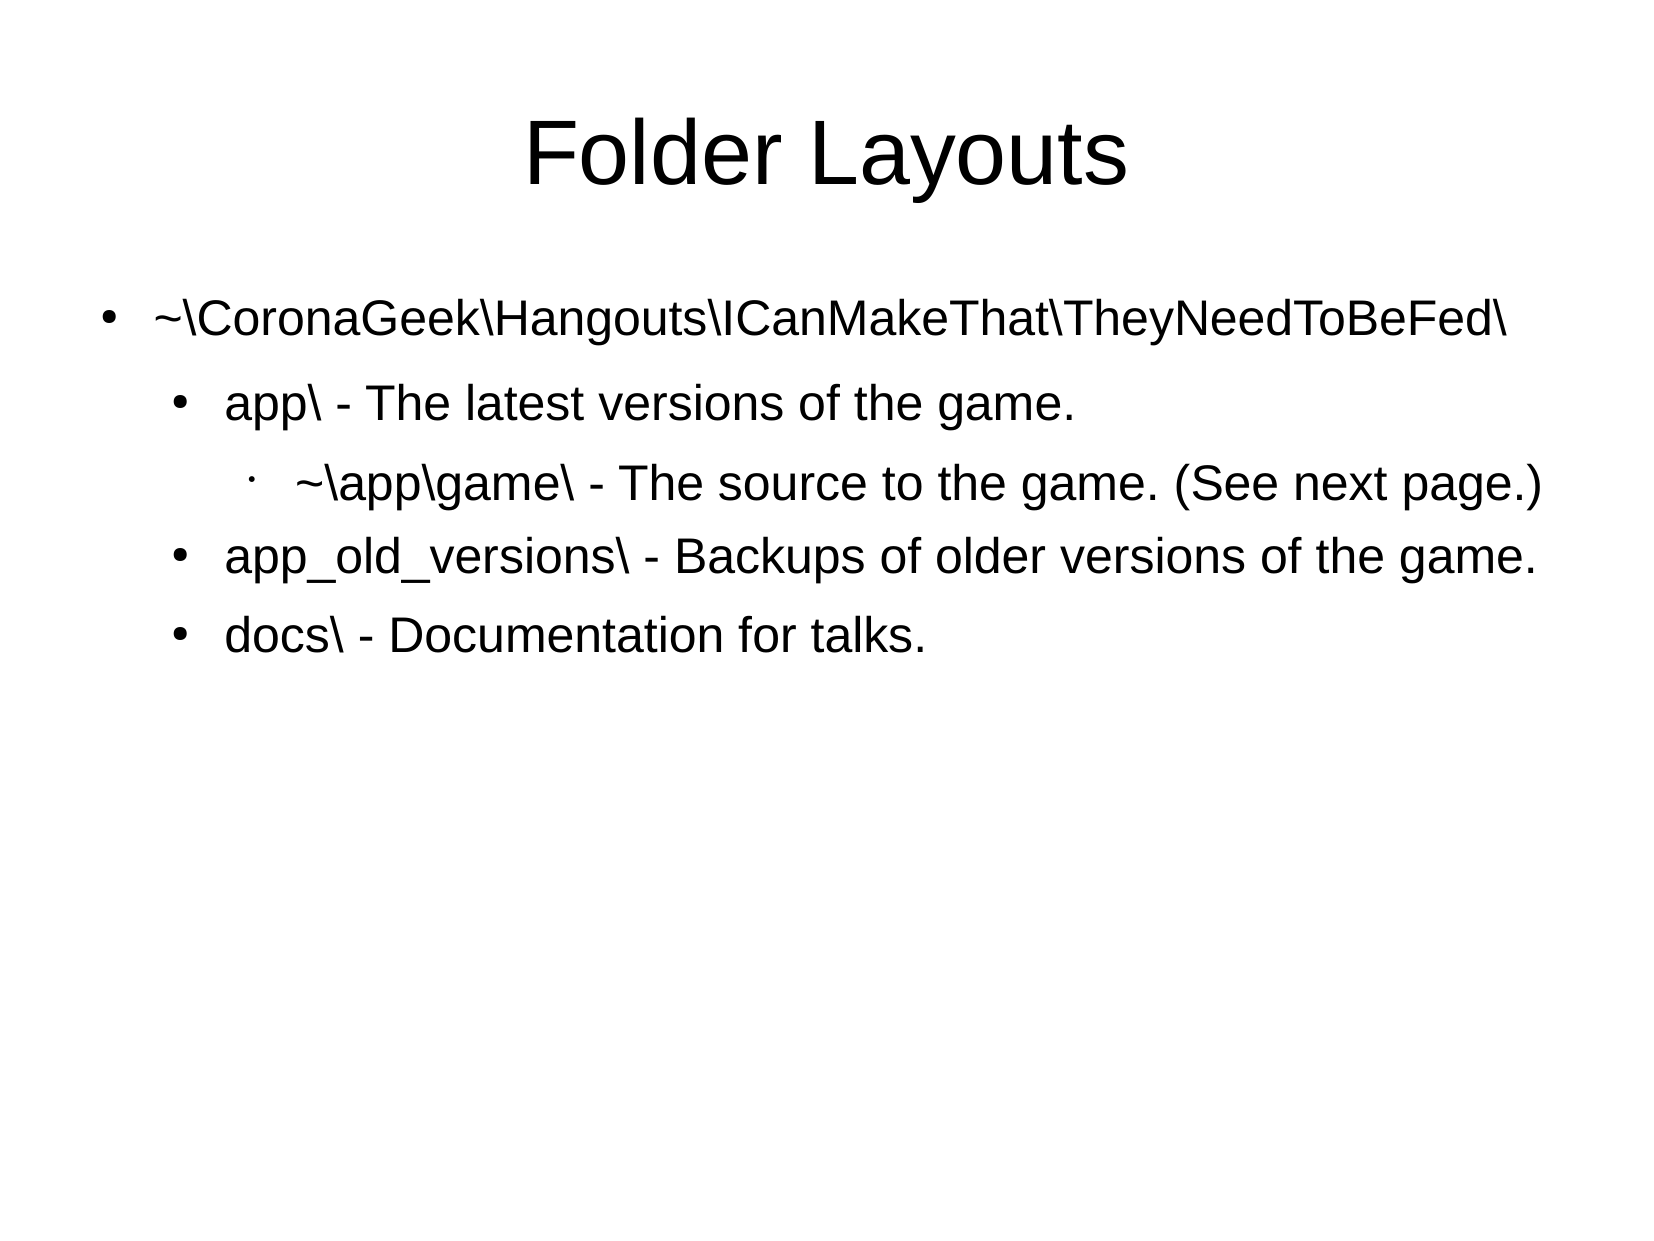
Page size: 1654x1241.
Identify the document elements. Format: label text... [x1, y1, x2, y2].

title Folder Layouts [82, 49, 1571, 257]
list ~\CoronaGeek\Hangouts\ICanMakeThat\TheyNeedToBeFed\ app\ - The latest versions of the game. ~\app\game\ - The source to the game. (See next page.) app_old_versions\ - Backups of older versions of the game. docs\ - Documentation for talks. [82, 290, 1571, 1109]
